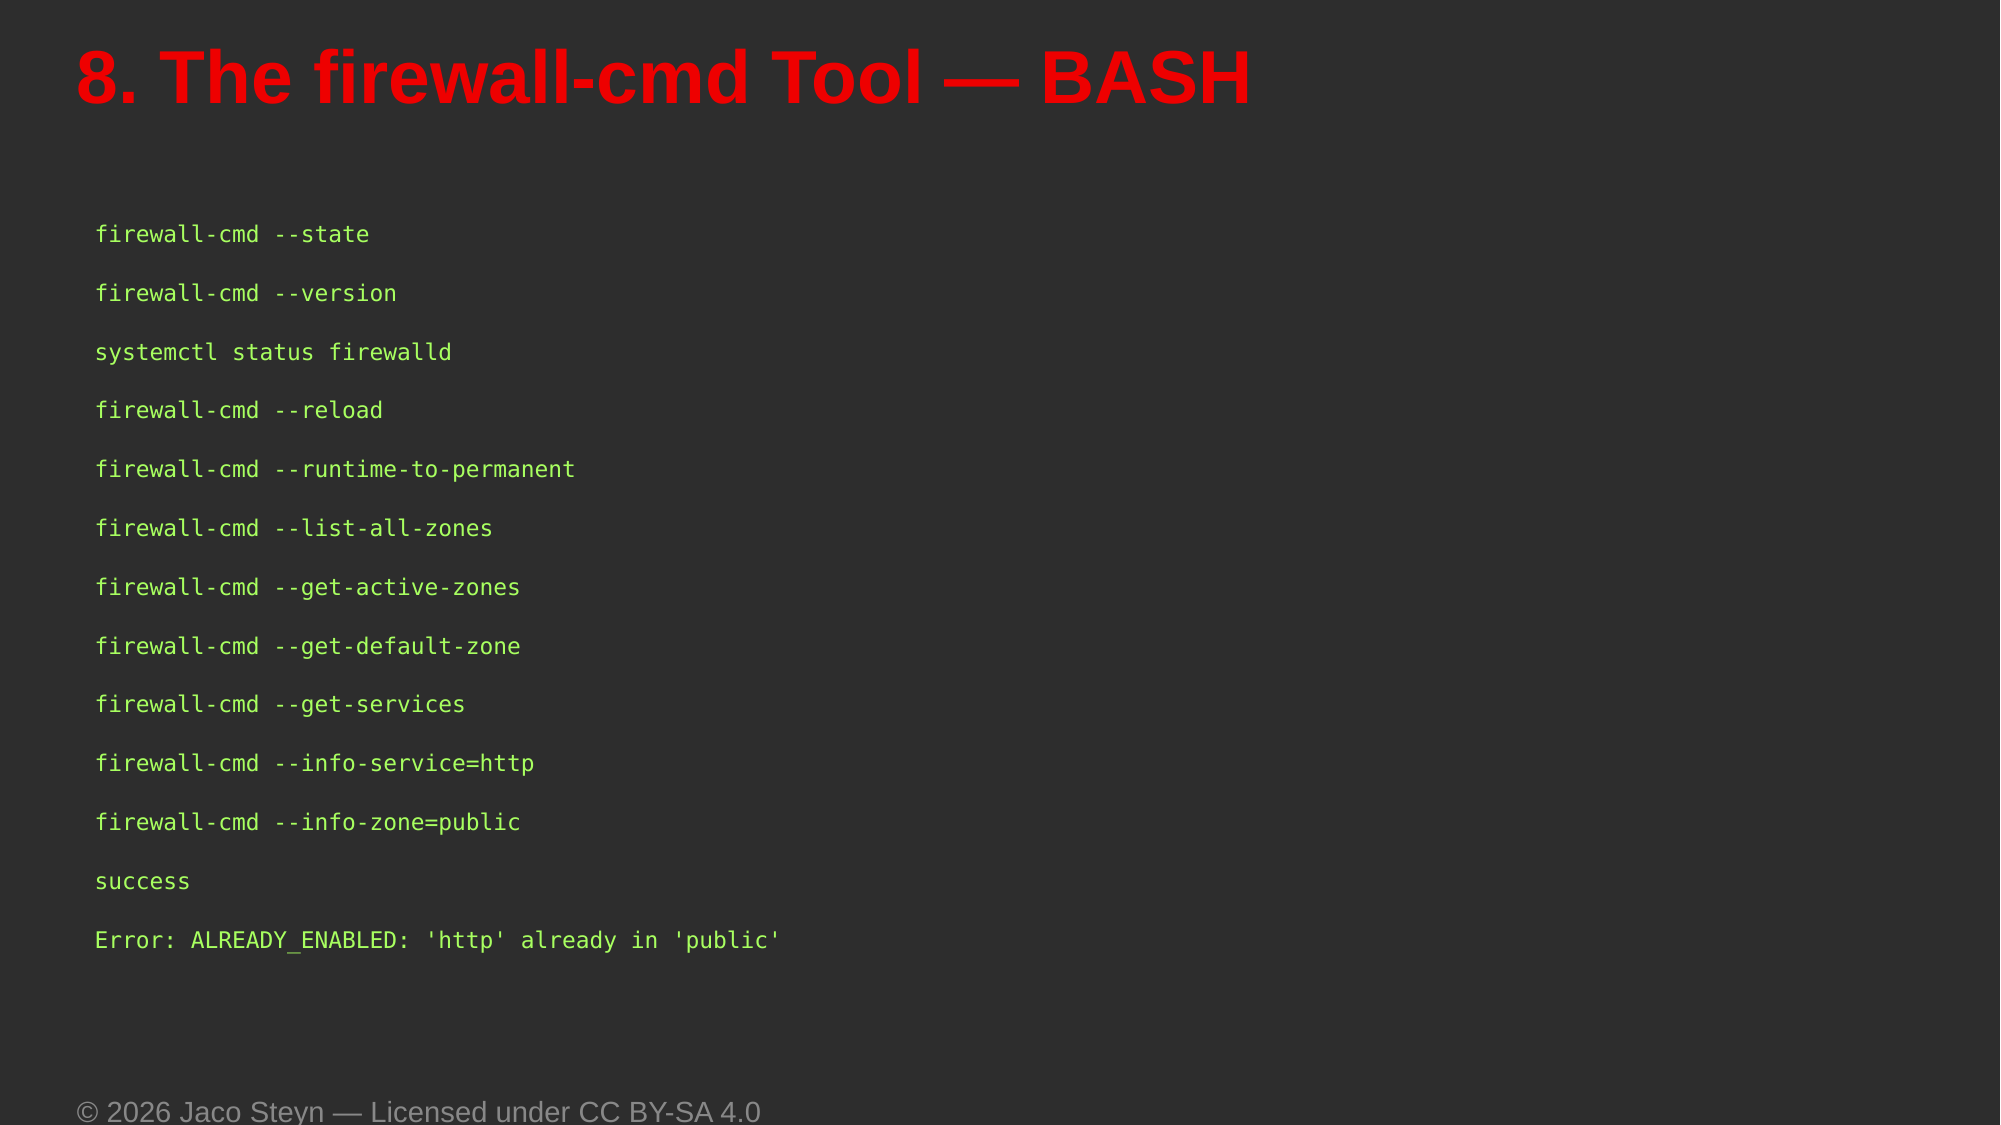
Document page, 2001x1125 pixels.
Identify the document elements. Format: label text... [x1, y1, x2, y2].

text_box 8. The firewall-cmd Tool — BASH [59, 23, 1942, 178]
text_box © 2026 Jaco Steyn — Licensed under CC BY-SA 4.0 [59, 1083, 1942, 1120]
text_box firewall-cmd --state firewall-cmd --version systemctl status firewalld firewall-cmd --reload firewall-cmd --runtime-to-permanent firewall-cmd --list-all-zones firewall-cmd --get-active-zones firewall-cmd --get-default-zone firewall-cmd --get-services firewall-cmd --info-service=http firewall-cmd --info-zone=public success Error: ALREADY_ENABLED: 'http' already in 'public' [59, 194, 1942, 1052]
